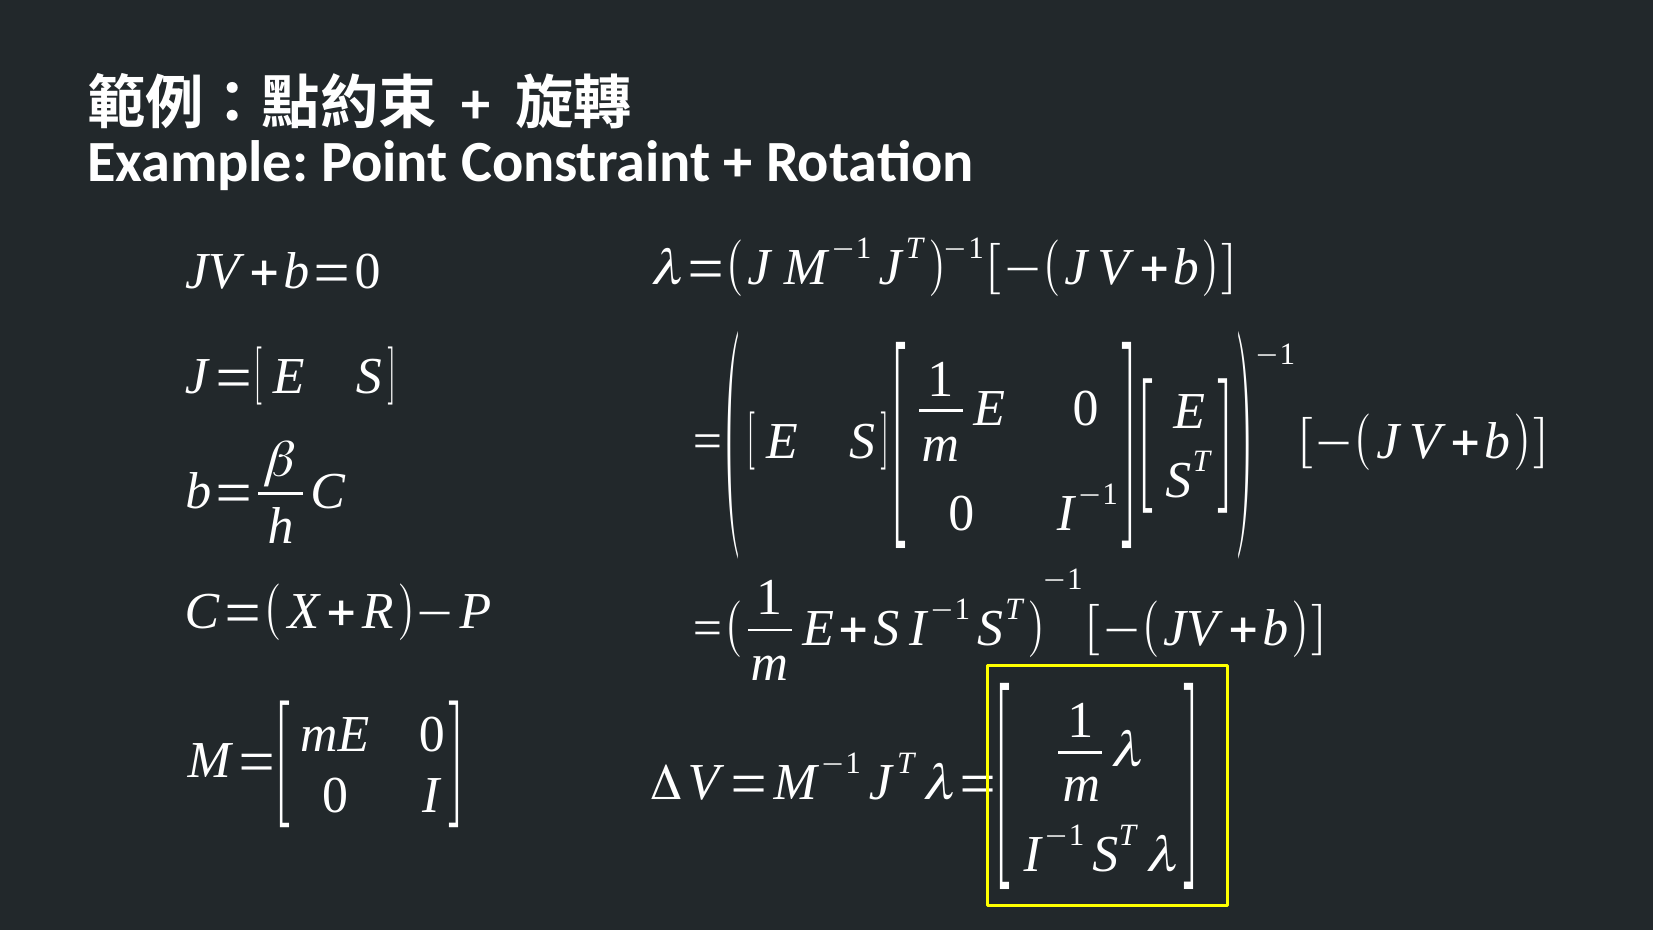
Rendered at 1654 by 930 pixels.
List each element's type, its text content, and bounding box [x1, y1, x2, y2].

chart [176, 344, 404, 408]
chart [178, 438, 355, 555]
chart [644, 231, 1242, 300]
text_box [987, 665, 1228, 906]
chart [178, 580, 499, 644]
chart [177, 242, 387, 300]
chart [178, 698, 475, 831]
chart [642, 328, 1554, 893]
text_box 範例：點約束 + 旋轉 Example: Point Constraint + Rotation [72, 72, 1363, 221]
